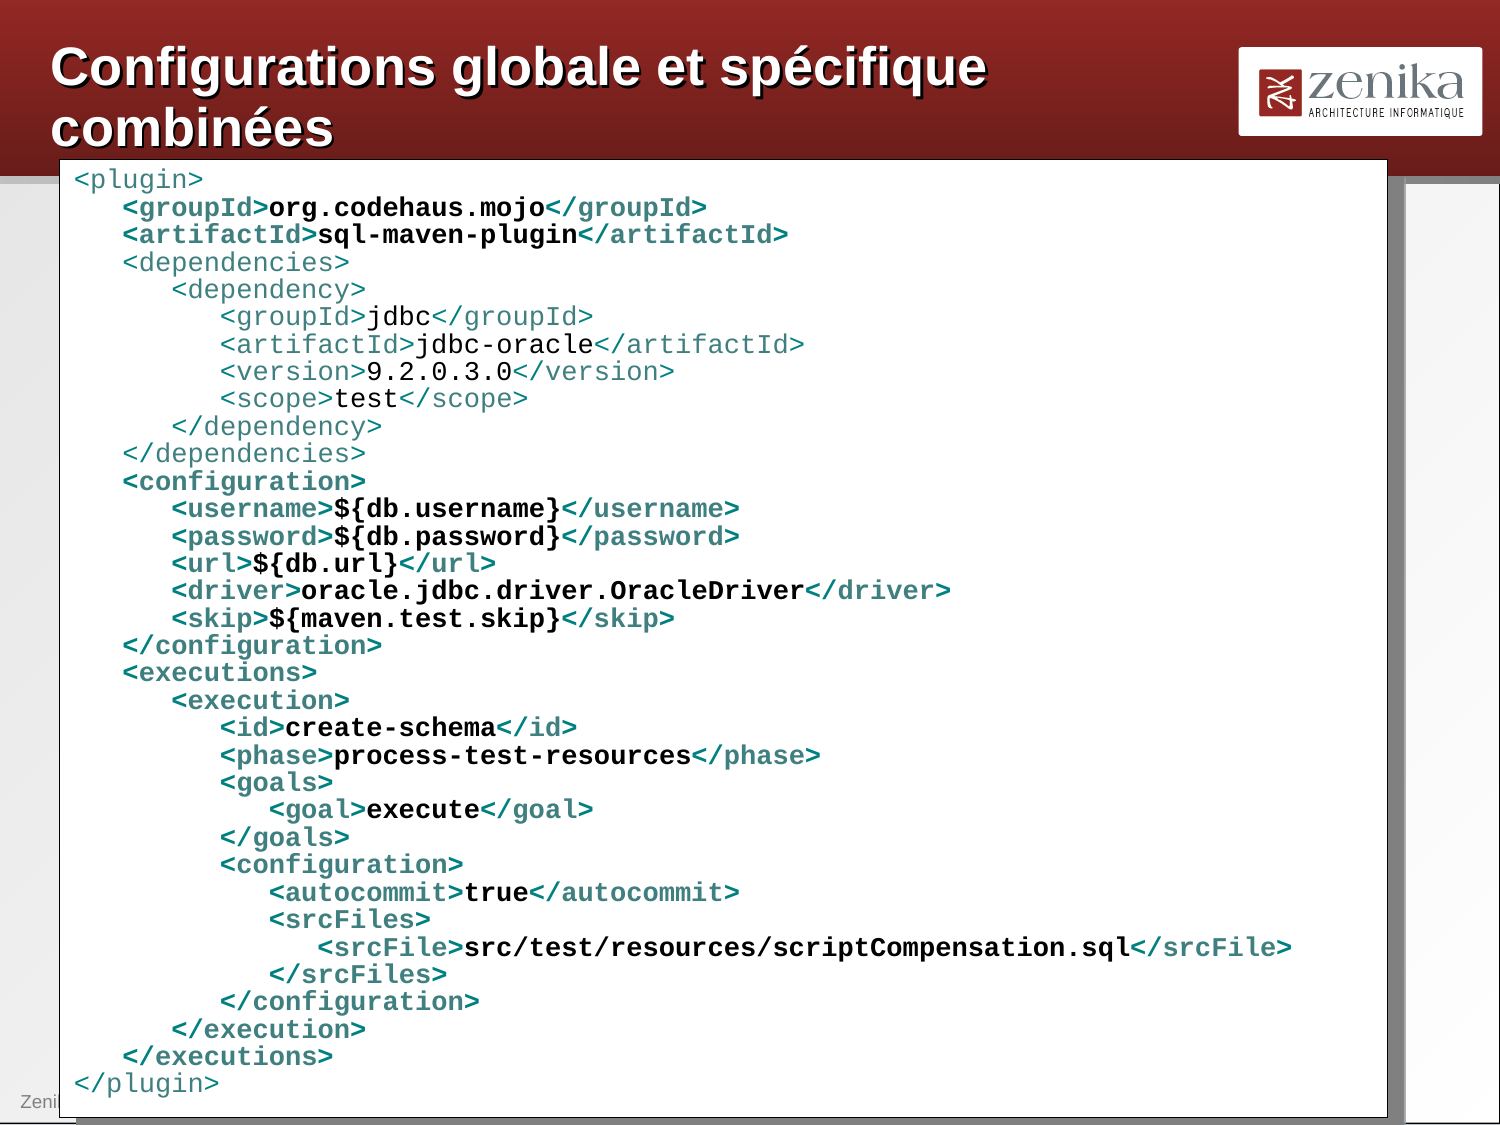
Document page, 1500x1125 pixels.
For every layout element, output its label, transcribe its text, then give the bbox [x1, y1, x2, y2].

picture [1257, 58, 1464, 125]
title Configurations globale et spécifique combinées [50, 15, 1206, 180]
text_box <plugin> <groupId>org.codehaus.mojo</groupId> <artifactId>sql-maven-plugin</artifactId> <dependencies> <dependency> <groupId>jdbc</groupId> <artifactId>jdbc-oracle</artifactId> <version>9.2.0.3.0</version> <scope>test</scope> </dependency> </dependencies> <configuration> <username>${db.username}</username> <password>${db.password}</password> <url>${db.url}</url> <driver>oracle.jdbc.driver.OracleDriver</driver> <skip>${maven.test.skip}</skip> </configuration> <executions> <execution> <id>create-schema</id> <phase>process-test-resources</phase> <goals> <goal>execute</goal> </goals> <configuration> <autocommit>true</autocommit> <srcFiles> <srcFile>src/test/resources/scriptCompensation.sql</srcFile> </srcFiles> </configuration> </execution> </executions> </plugin> [59, 159, 1388, 1118]
